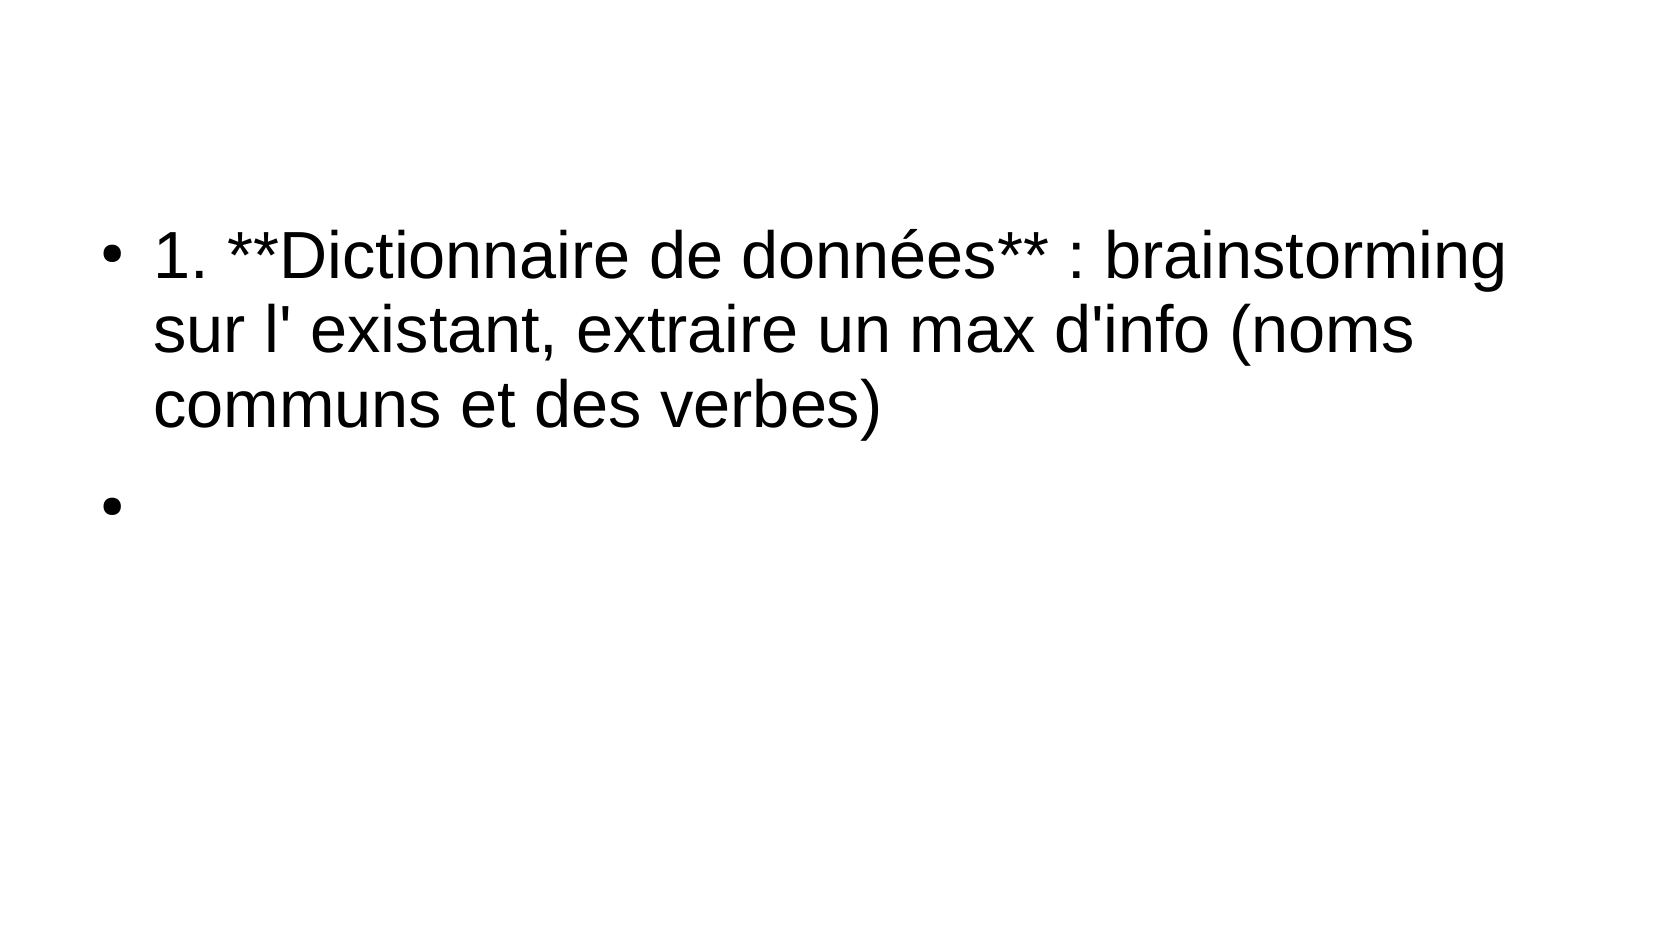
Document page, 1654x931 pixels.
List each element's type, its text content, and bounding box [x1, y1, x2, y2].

list 1. **Dictionnaire de données** : brainstorming sur l' existant, extraire un max d'info (noms communs et des verbes) [82, 217, 1571, 758]
